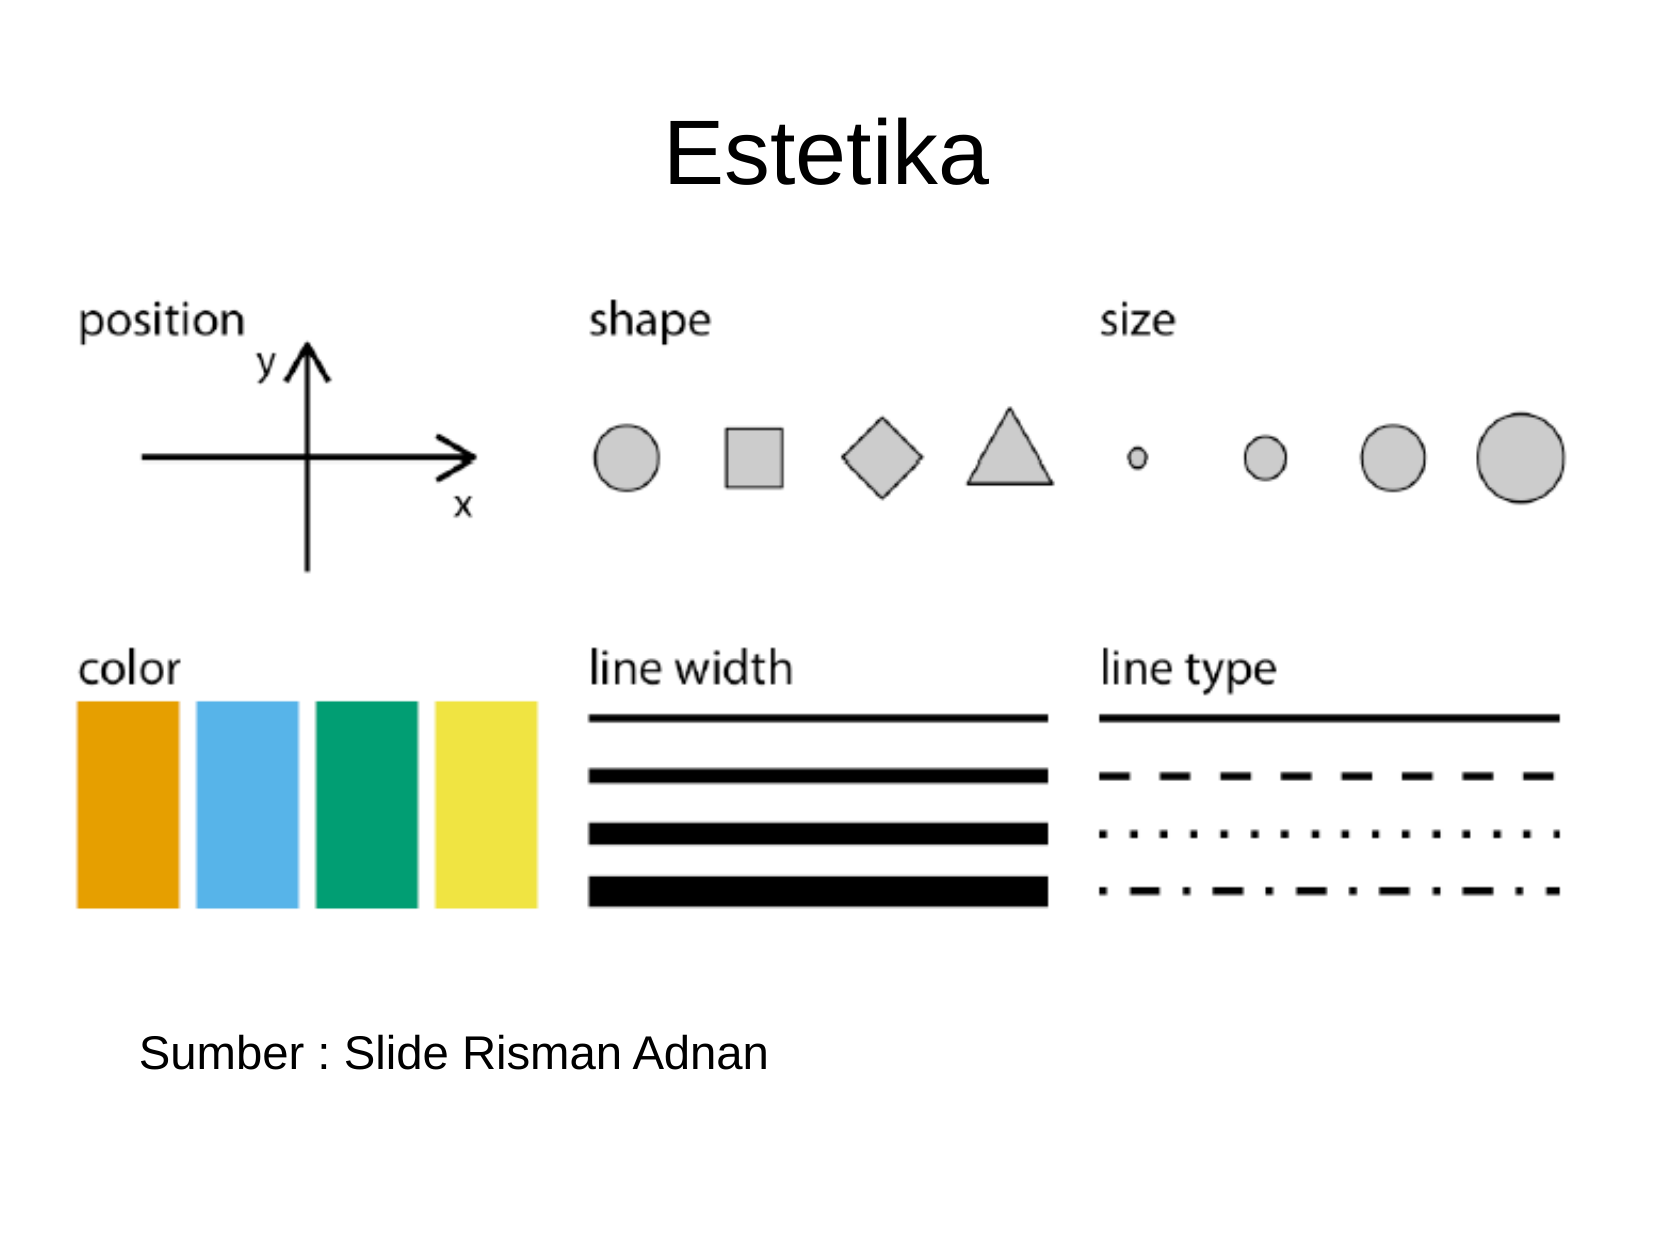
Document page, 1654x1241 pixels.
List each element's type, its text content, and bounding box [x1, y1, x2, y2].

title Estetika [82, 49, 1571, 257]
picture [19, 264, 1620, 939]
list Sumber : Slide Risman Adnan [88, 1026, 1577, 1081]
